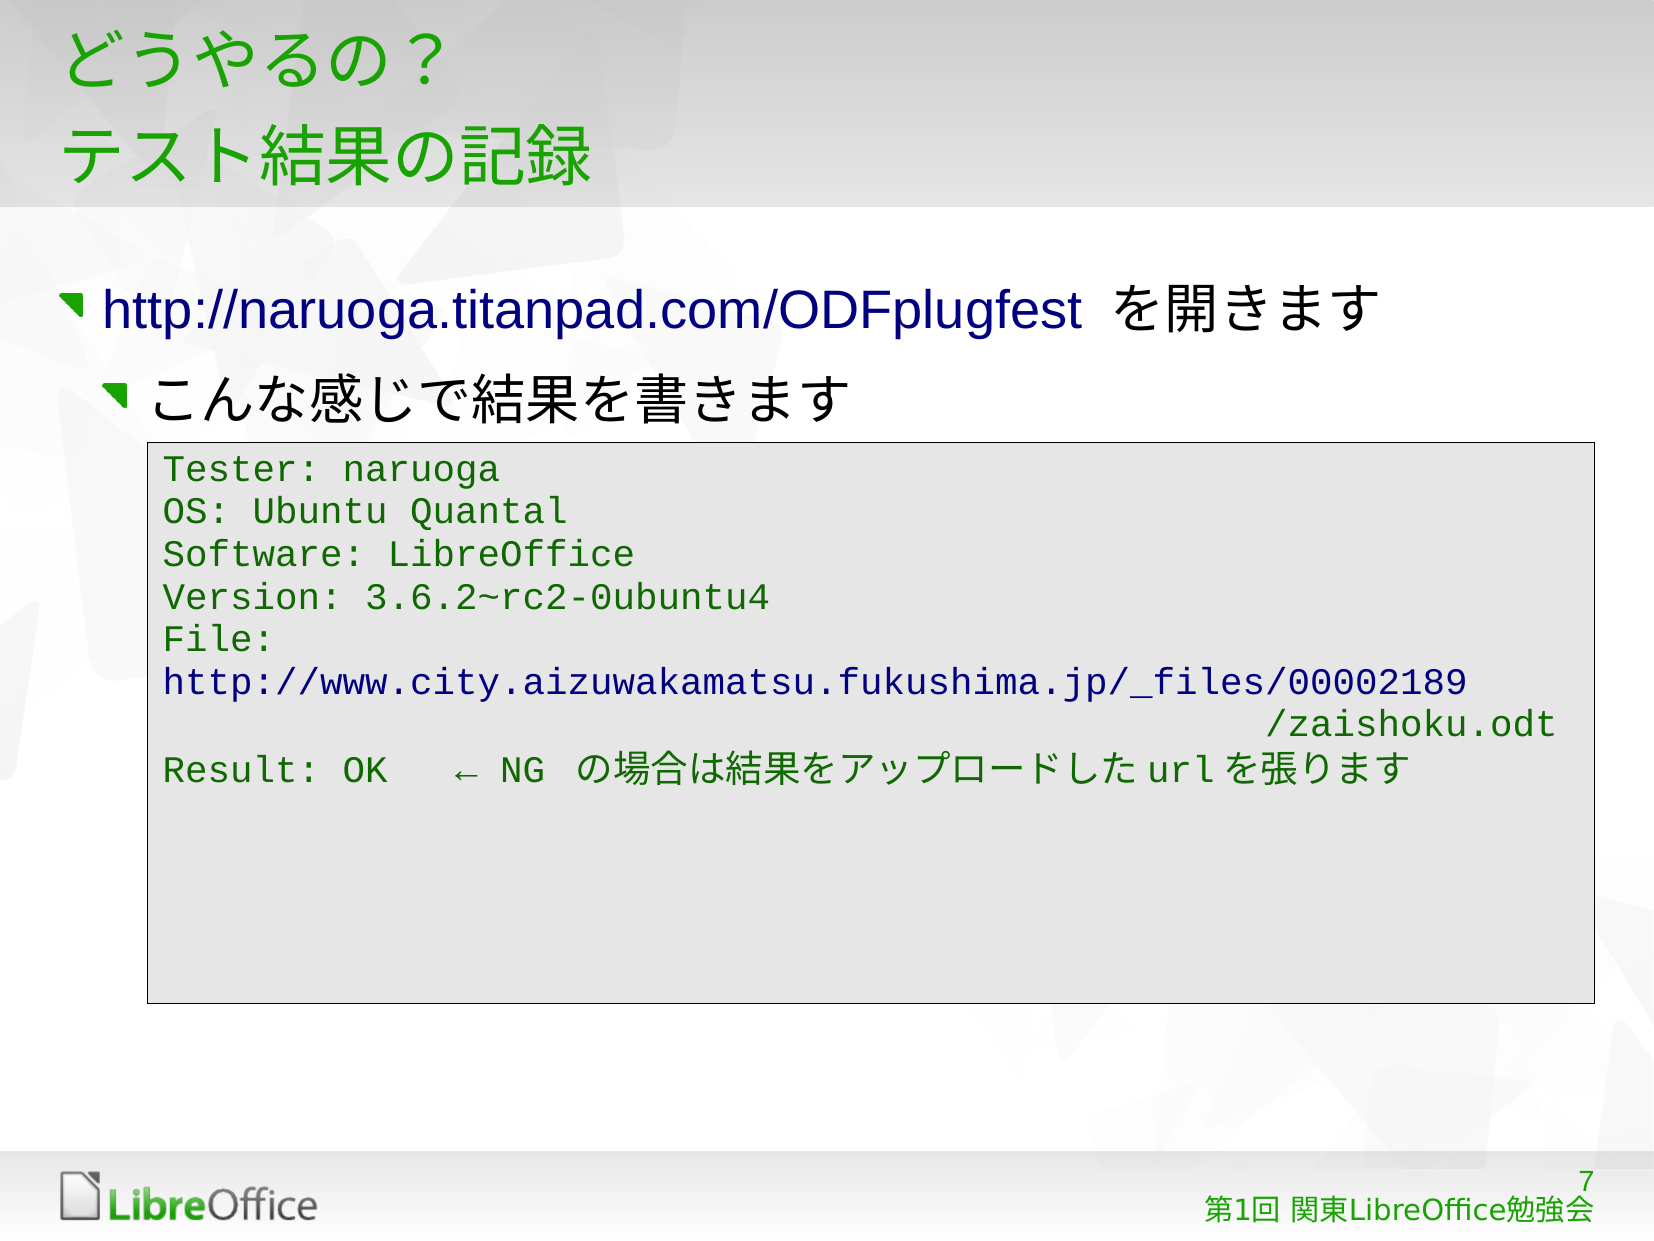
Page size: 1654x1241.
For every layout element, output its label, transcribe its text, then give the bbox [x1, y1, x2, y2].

picture [915, 548, 1654, 1169]
list http://naruoga.titanpad.com/ODFplugfest を開きます こんな感じで結果を書きます [59, 265, 1595, 985]
picture [41, 1152, 337, 1240]
picture [0, 0, 783, 931]
title どうやるの？ テスト結果の記録 [59, 29, 1595, 178]
text_box Tester: naruoga OS: Ubuntu Quantal Software: LibreOffice Version: 3.6.2~rc2-0ubuntu4 File: http://www.city.aizuwakamatsu.fukushima.jp/_files/00002189 /zaishoku.odt Result: OK ← NG の場合は結果をアップロードしたurlを張ります [147, 442, 1595, 1004]
